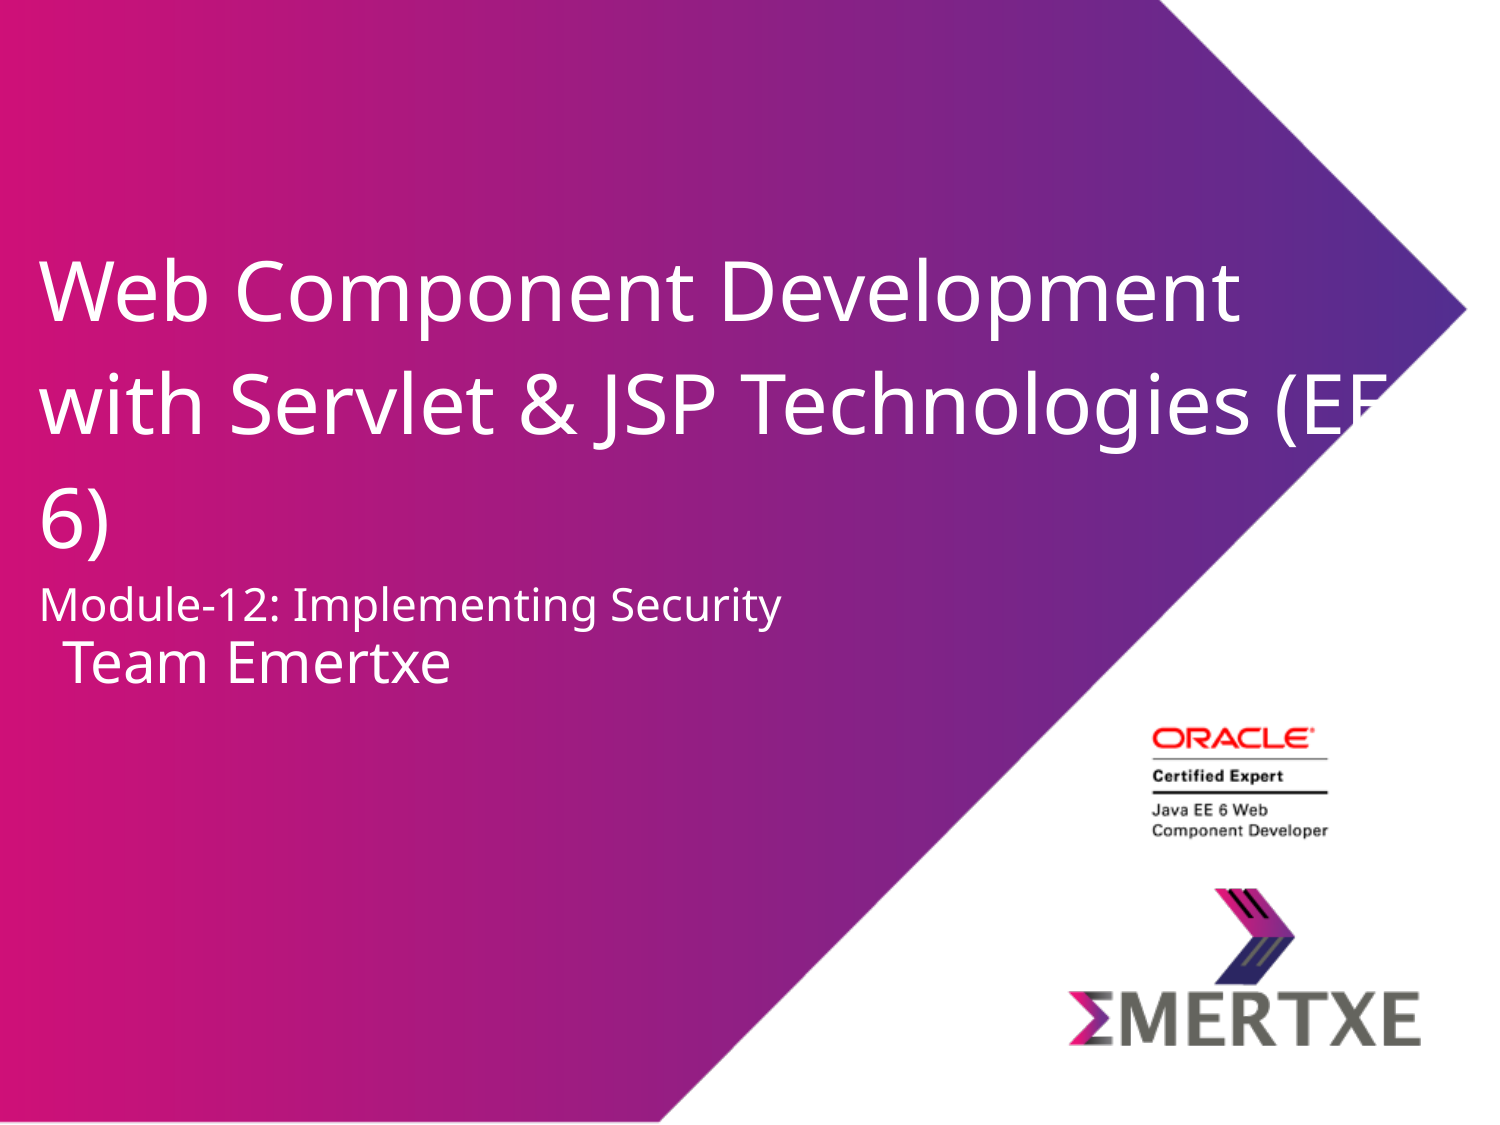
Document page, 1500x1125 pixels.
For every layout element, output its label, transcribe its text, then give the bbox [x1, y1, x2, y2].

picture [0, 0, 1500, 1125]
text_box Web Component Development with Servlet & JSP Technologies (EE 6) Module-12: Implementing Security [23, 224, 1418, 716]
text_box Team Emertxe [47, 613, 638, 697]
